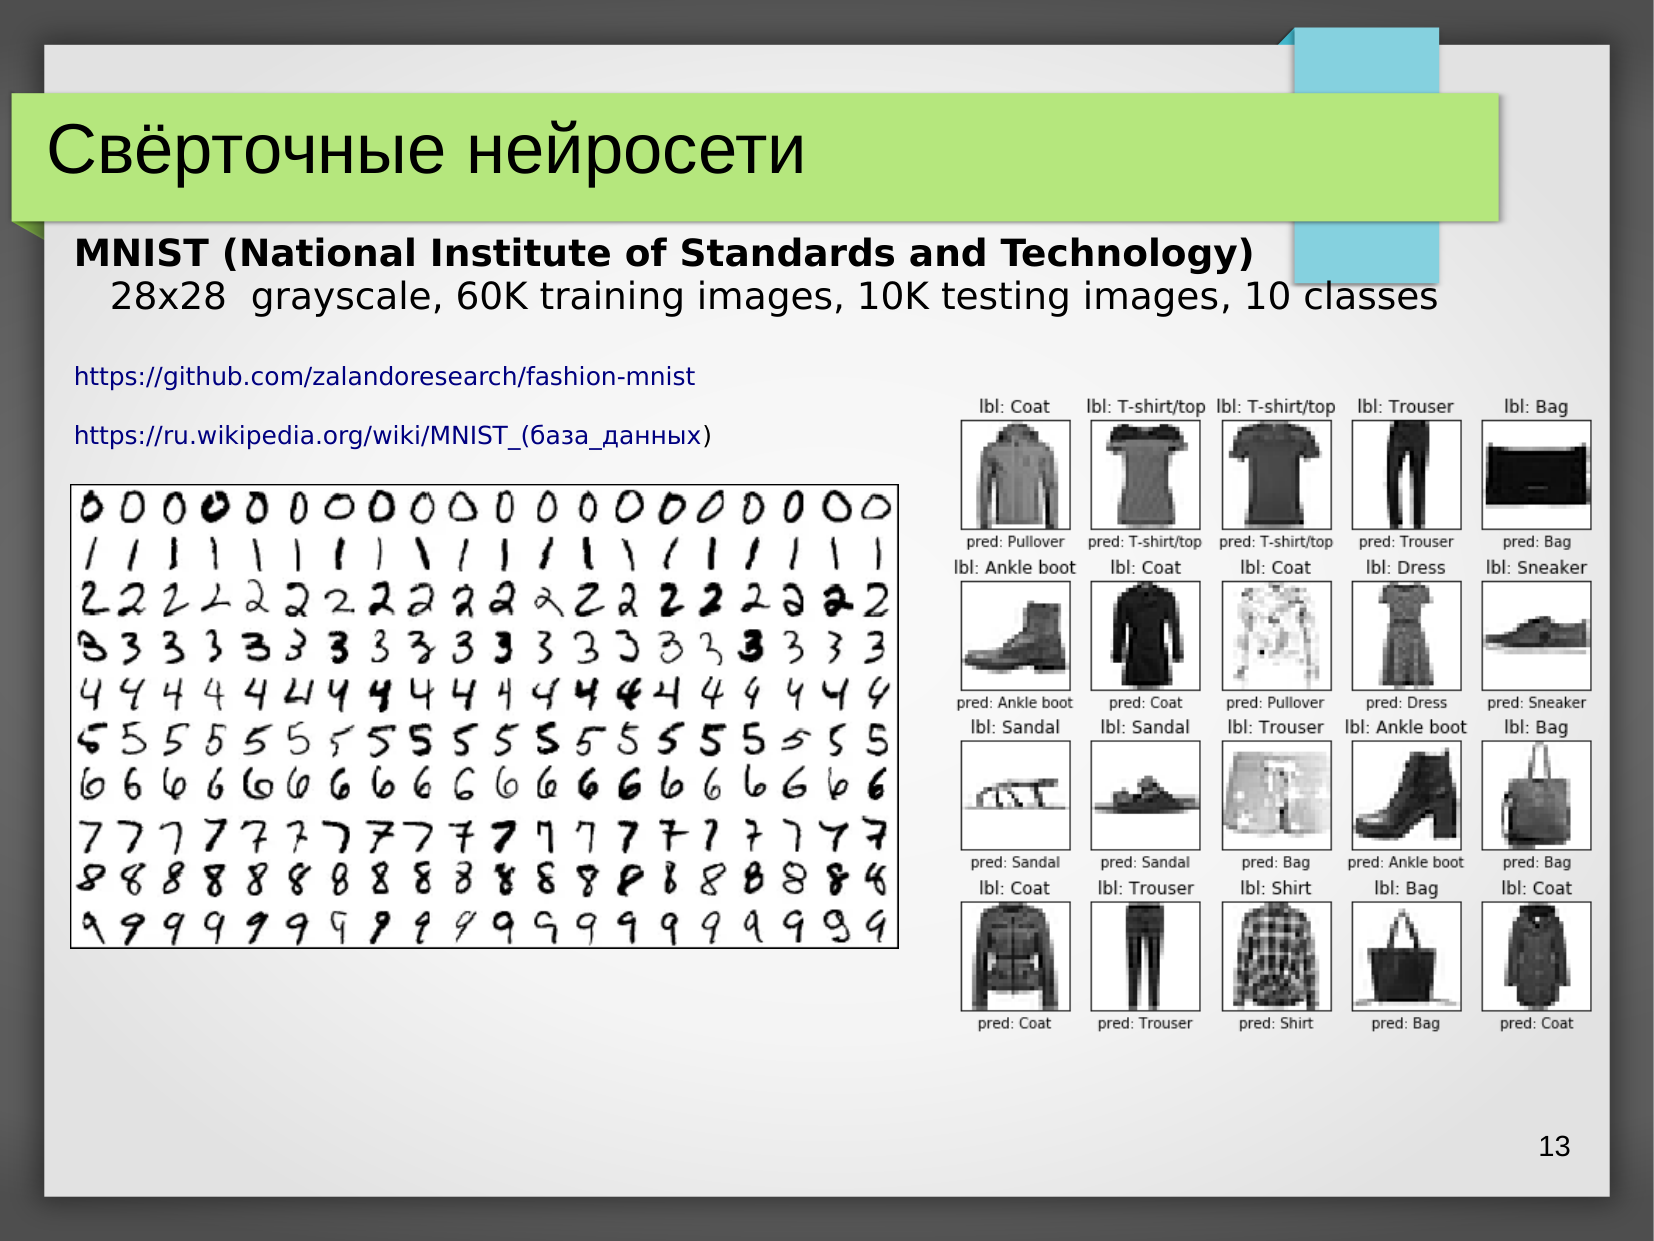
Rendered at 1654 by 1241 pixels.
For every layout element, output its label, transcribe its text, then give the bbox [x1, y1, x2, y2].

text_box MNIST (National Institute of Standards and Technology) 28x28 grayscale, 60K training images, 10K testing images, 10 classes https://github.com/zalandoresearch/fashion-mnist https://ru.wikipedia.org/wiki/MNIST_(база_данных) [59, 224, 1501, 458]
picture [0, 0, 1654, 1241]
title Свёрточные нейросети [46, 109, 1499, 190]
